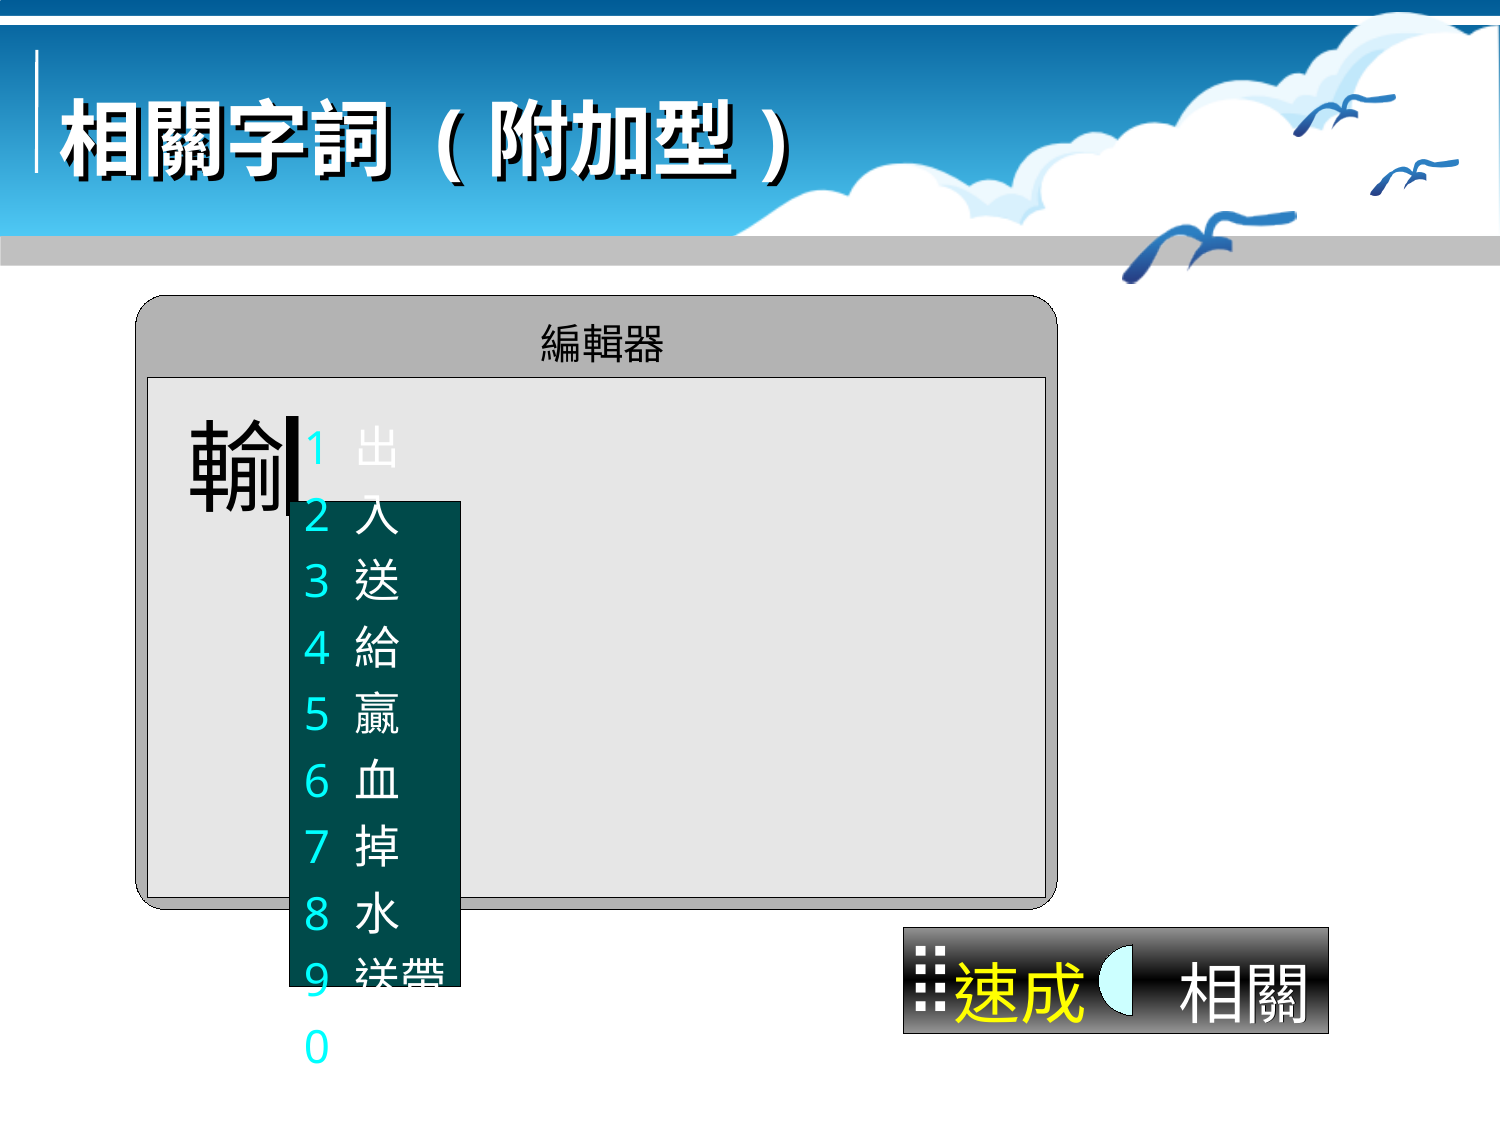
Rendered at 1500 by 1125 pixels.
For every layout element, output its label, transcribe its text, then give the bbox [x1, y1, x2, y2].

text_box 相關 [1163, 938, 1329, 1021]
text_box [903, 927, 1329, 1034]
text_box 輸▏ [171, 389, 632, 505]
text_box [1098, 944, 1133, 1016]
text_box [135, 295, 1058, 910]
text_box ⣿ [891, 933, 963, 1026]
picture [730, 12, 1500, 284]
text_box 編輯器 [525, 307, 691, 384]
title 相關字詞 (附加型) [59, 86, 1465, 186]
text_box 1 出 2 入 3 送 4 給 5 贏 6 血 7 掉 8 水 9 送帶 0 錢 [289, 501, 461, 987]
text_box 速成 [938, 938, 1140, 1028]
